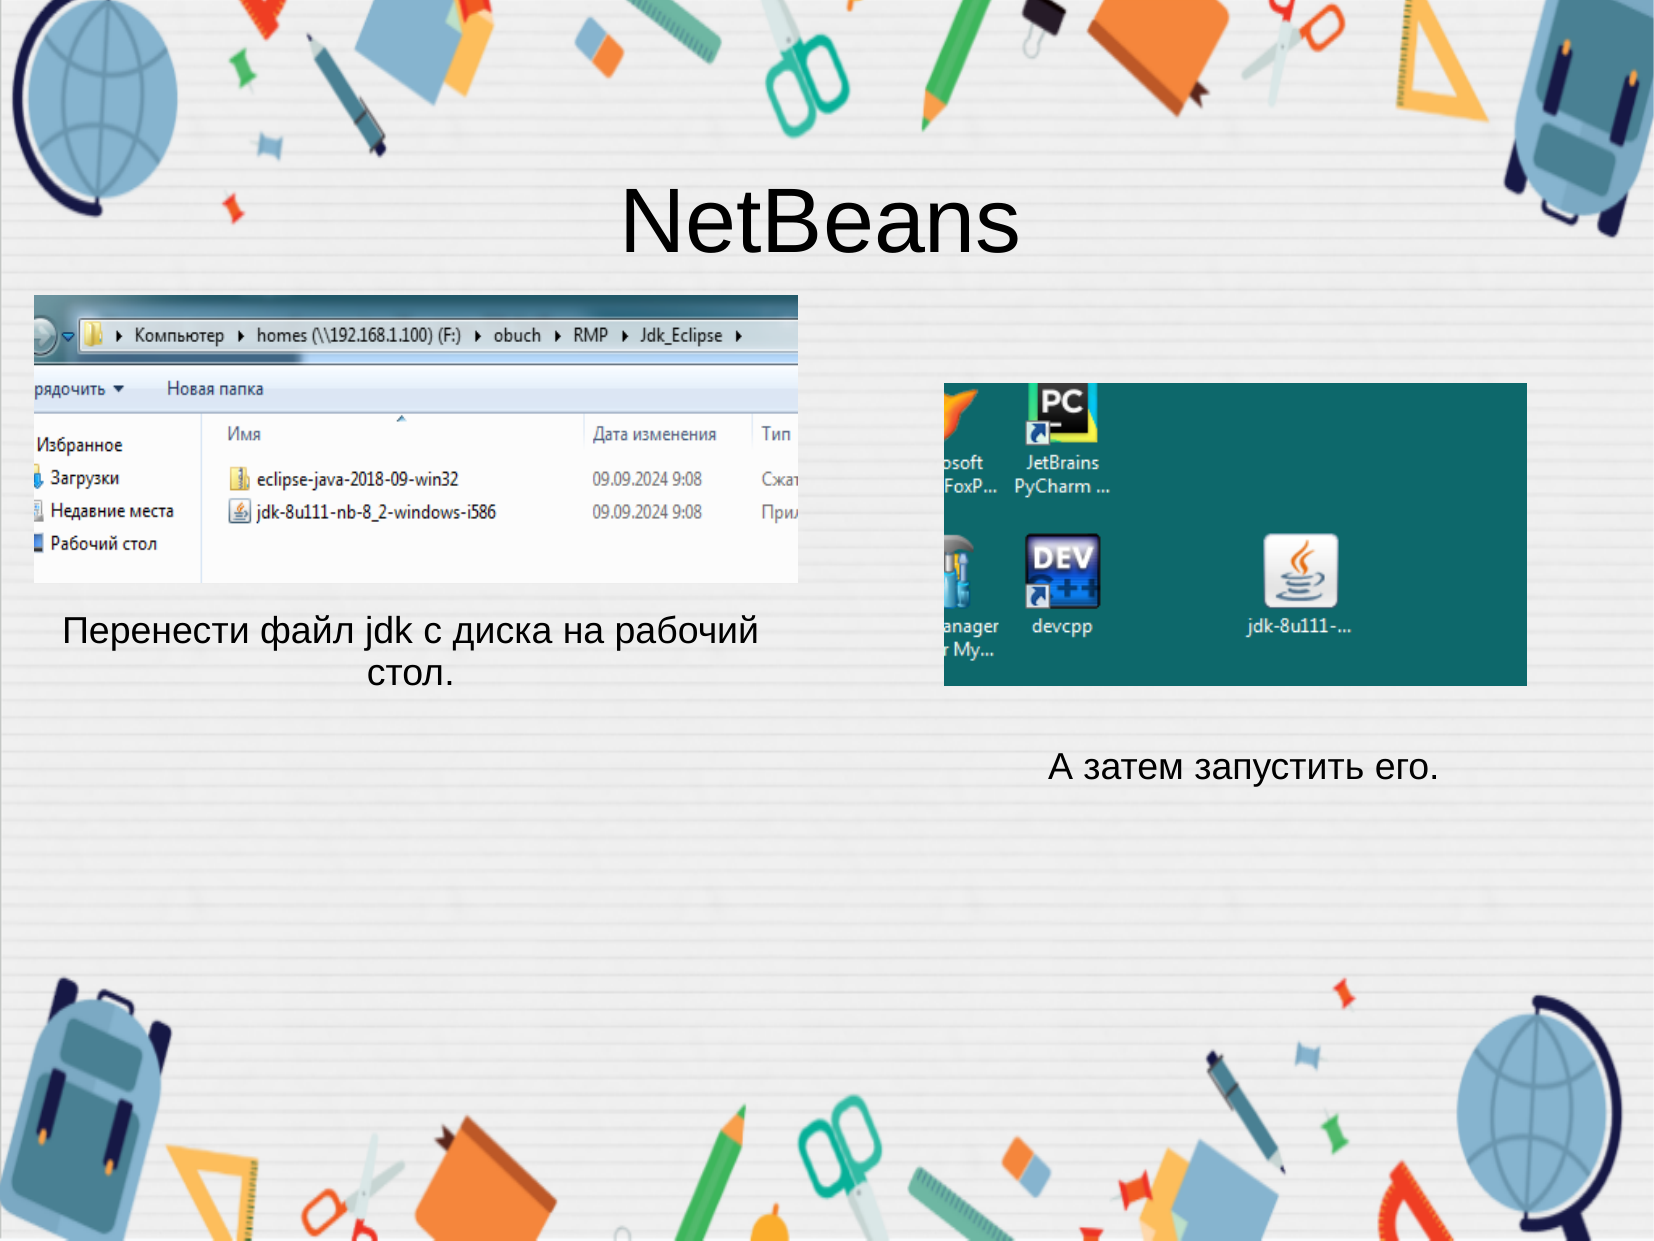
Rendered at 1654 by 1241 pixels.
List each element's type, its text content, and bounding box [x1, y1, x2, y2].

text_box Перенести файл jdk с диска на рабочий стол. [47, 602, 798, 702]
picture [0, 0, 1654, 1241]
title NetBeans [76, 117, 1565, 325]
text_box А затем запустить его. [1033, 738, 1456, 796]
